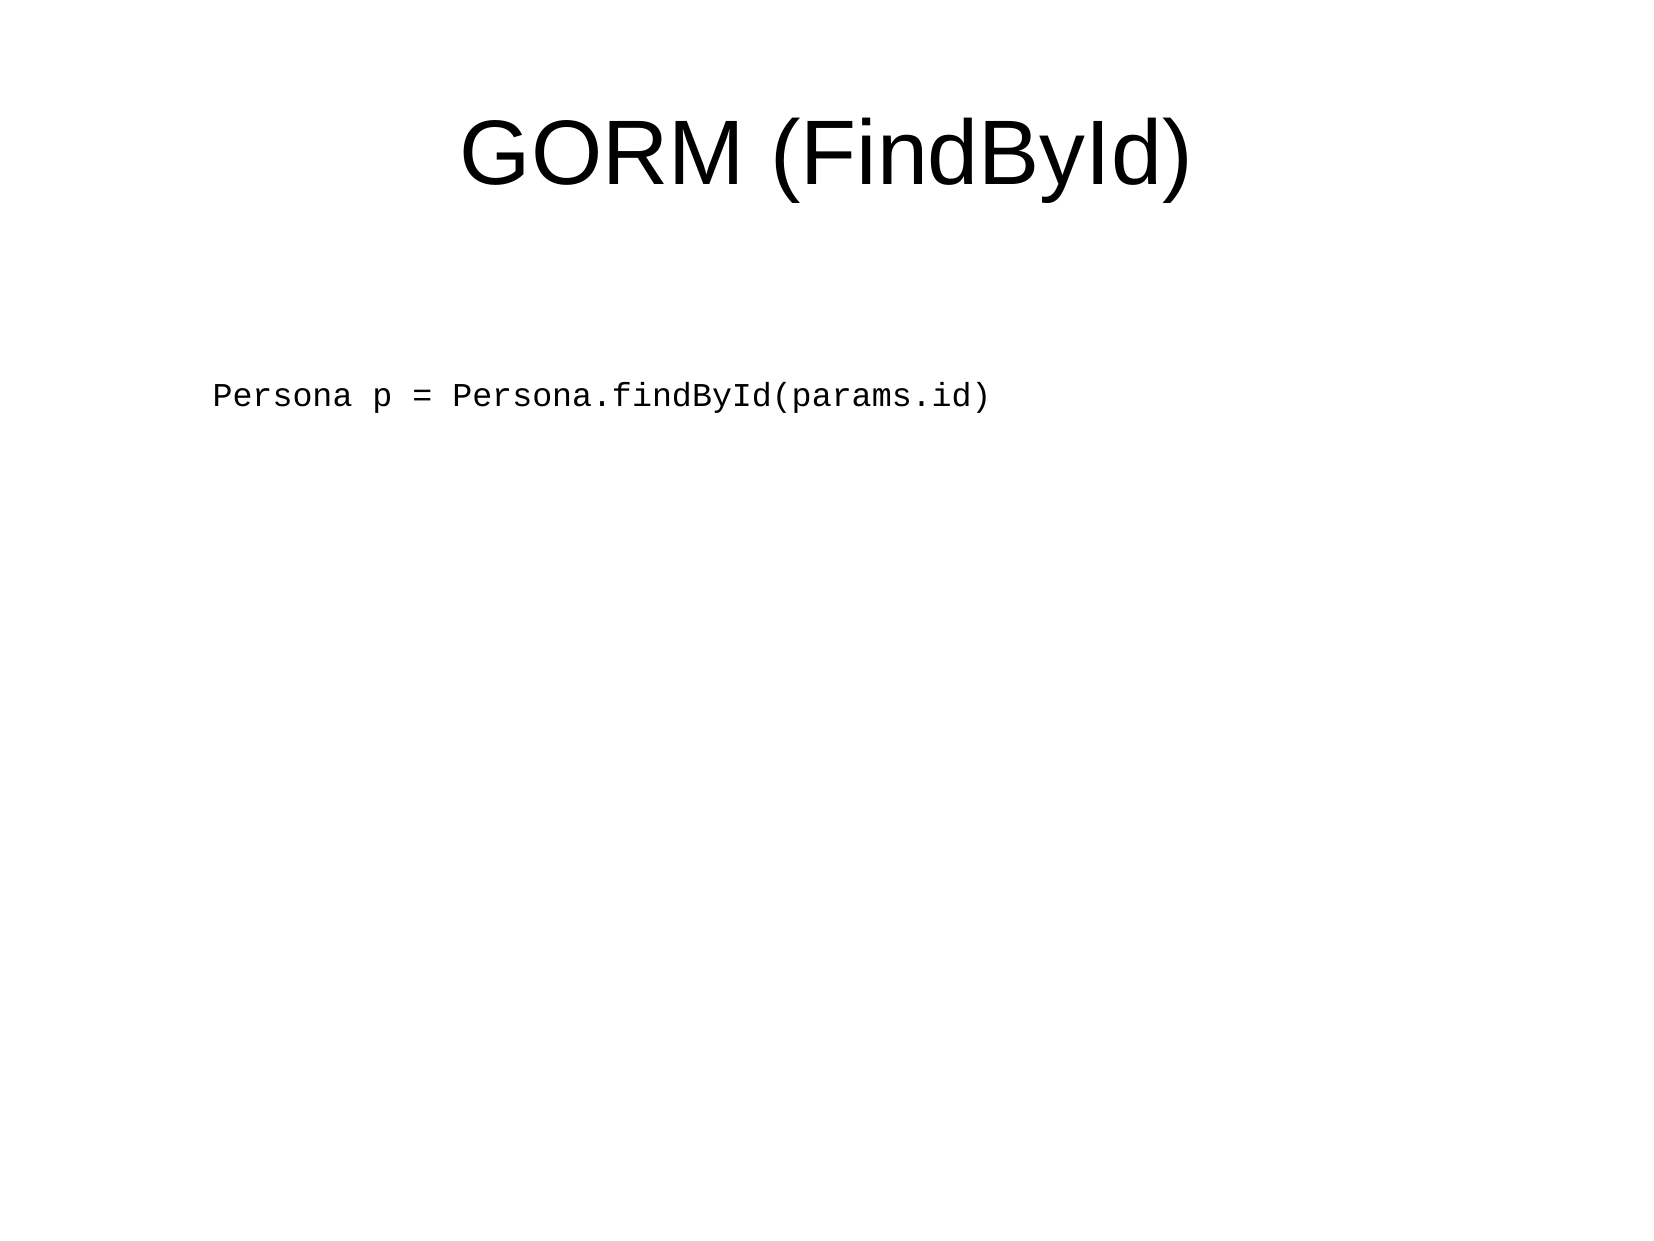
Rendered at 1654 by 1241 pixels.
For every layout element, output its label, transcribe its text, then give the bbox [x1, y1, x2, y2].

title GORM (FindById) [82, 49, 1571, 257]
subtitle Persona p = Persona.findById(params.id) [212, 379, 1654, 1099]
